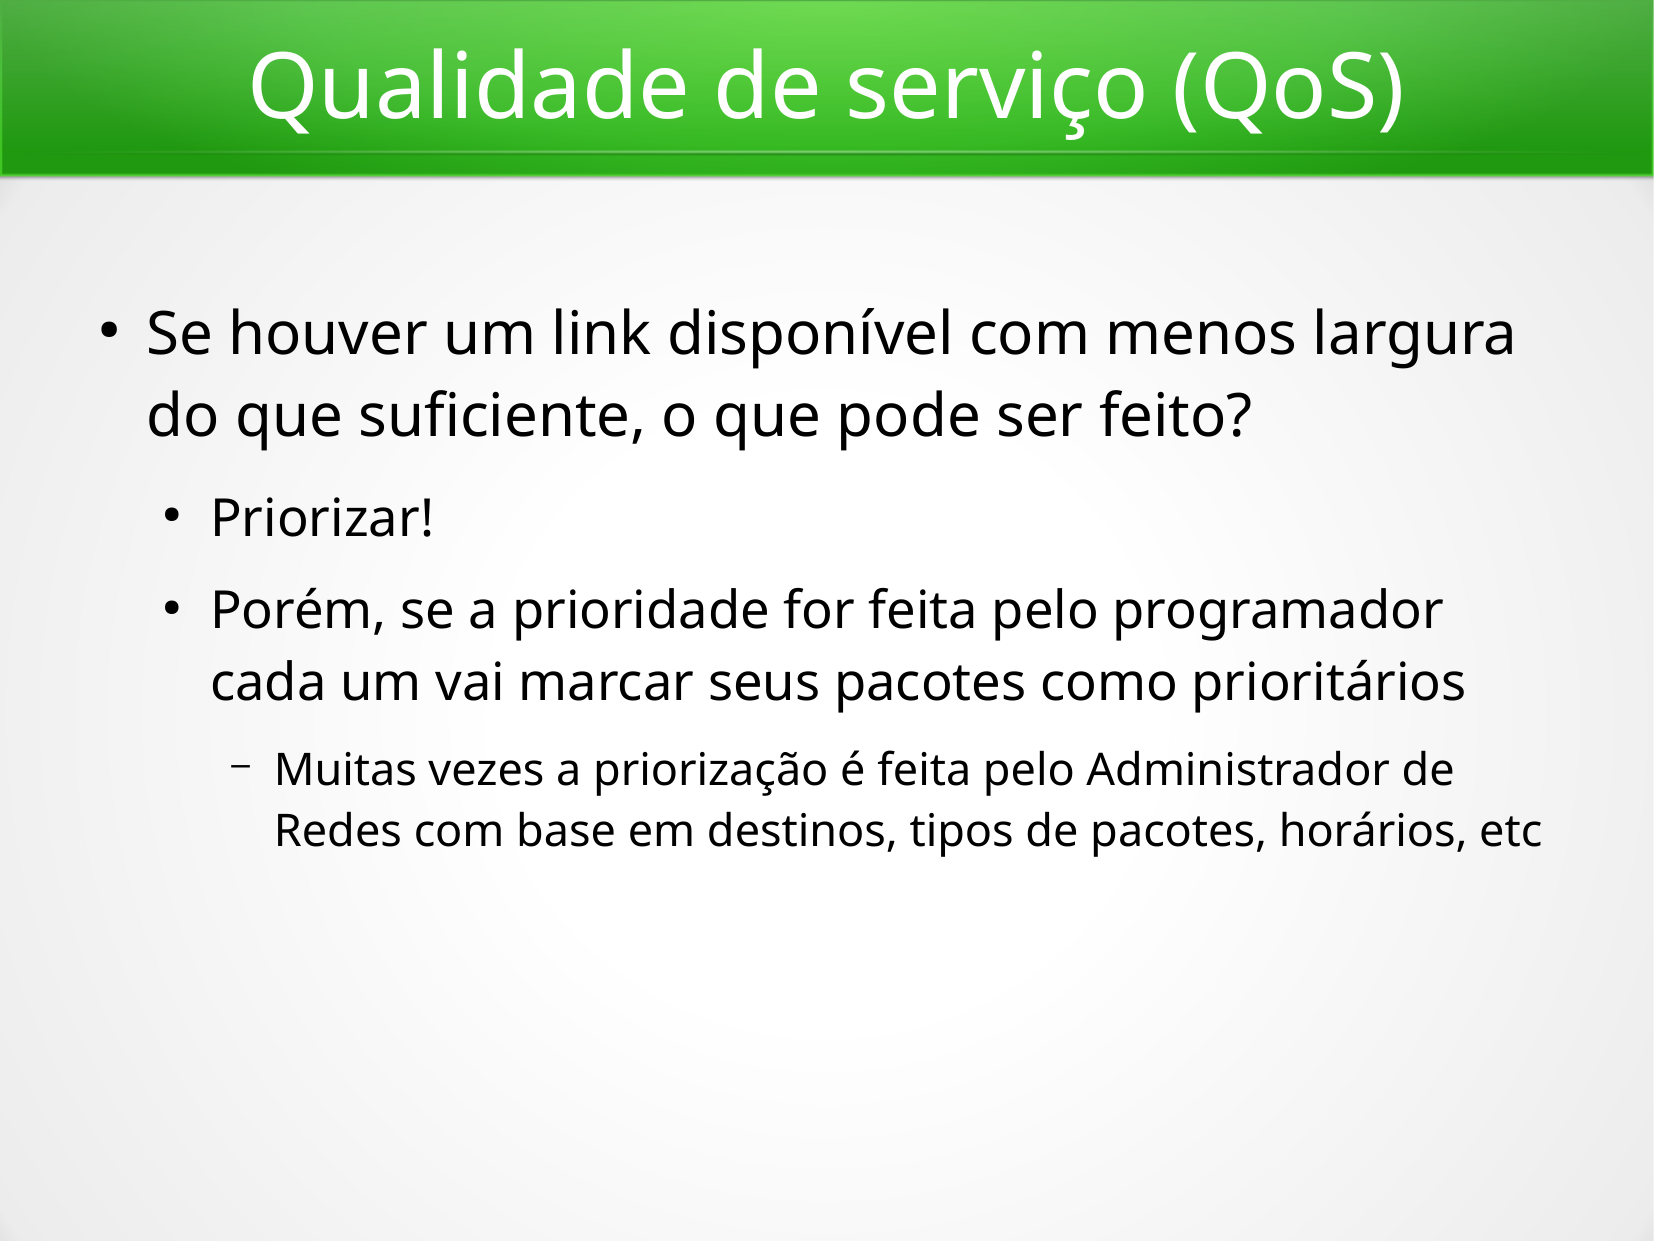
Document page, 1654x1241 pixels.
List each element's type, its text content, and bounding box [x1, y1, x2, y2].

list Se houver um link disponível com menos largura do que suficiente, o que pode ser feito? Priorizar! Porém, se a prioridade for feita pelo programador cada um vai marcar seus pacotes como prioritários Muitas vezes a priorização é feita pelo Administrador de Redes com base em destinos, tipos de pacotes, horários, etc [82, 290, 1571, 1010]
picture [0, 0, 1654, 1241]
title Qualidade de serviço (QoS) [82, 11, 1571, 154]
